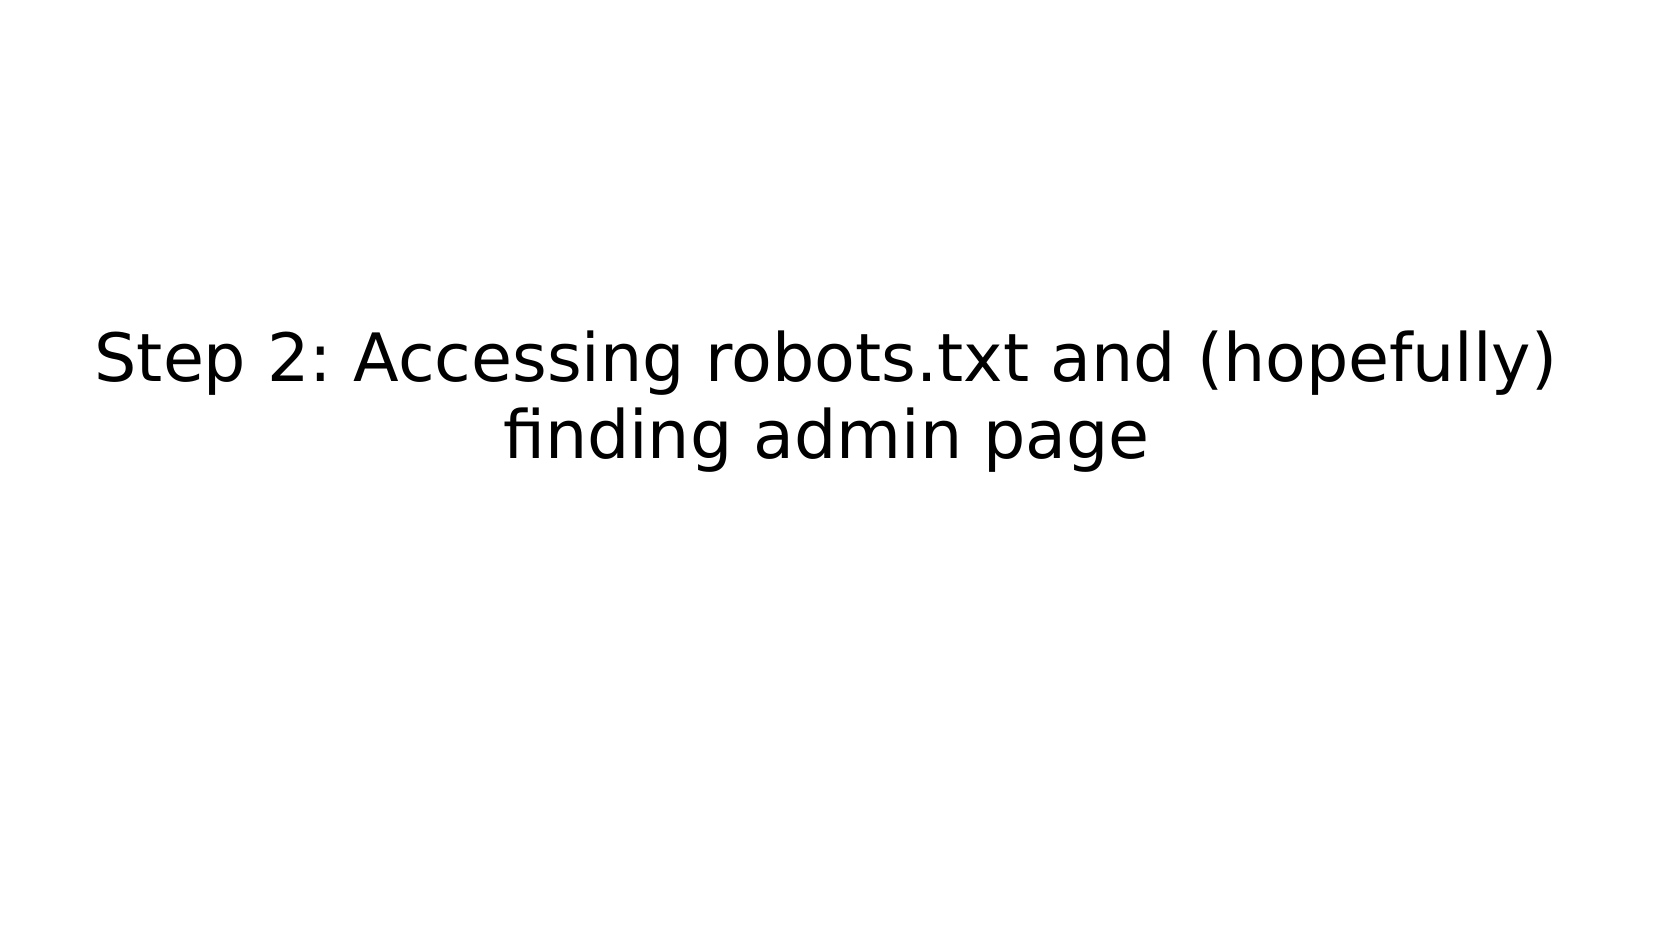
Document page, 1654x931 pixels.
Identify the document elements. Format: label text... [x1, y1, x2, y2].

subtitle Step 2: Accessing robots.txt and (hopefully) finding admin page [82, 37, 1571, 757]
